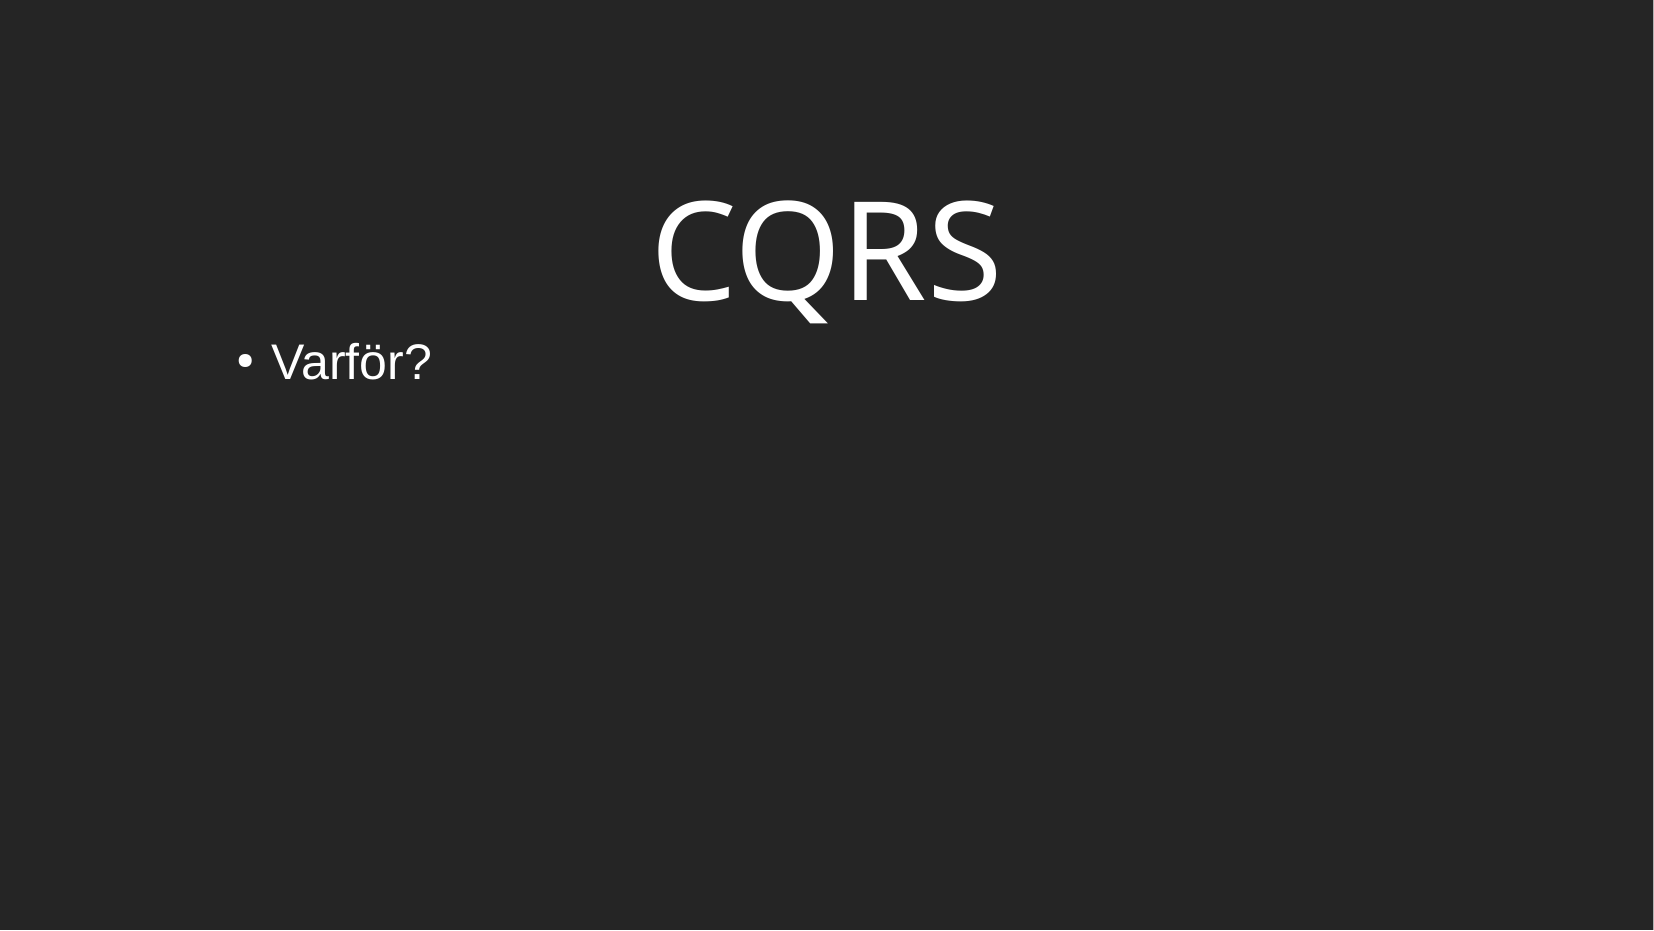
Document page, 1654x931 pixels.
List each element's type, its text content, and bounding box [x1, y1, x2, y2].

title CQRS [82, 140, 1571, 355]
text_box Varför? [236, 334, 1506, 390]
